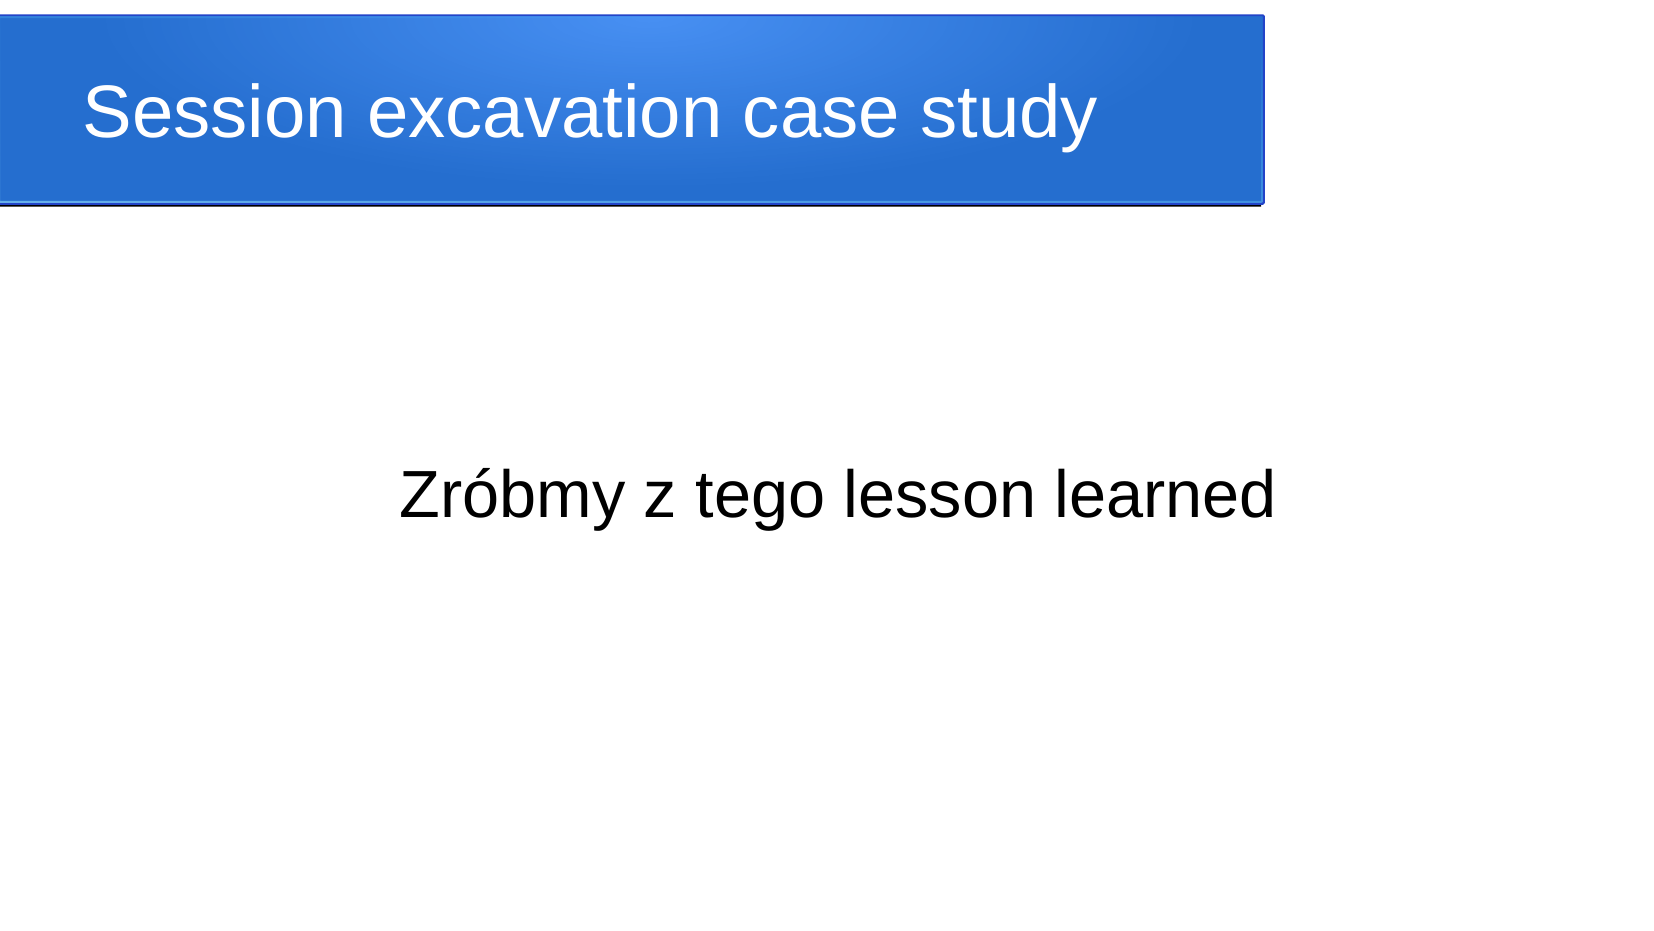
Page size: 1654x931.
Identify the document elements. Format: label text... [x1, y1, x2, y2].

title Session excavation case study [82, 35, 1235, 189]
subtitle Zróbmy z tego lesson learned [82, 224, 1571, 764]
